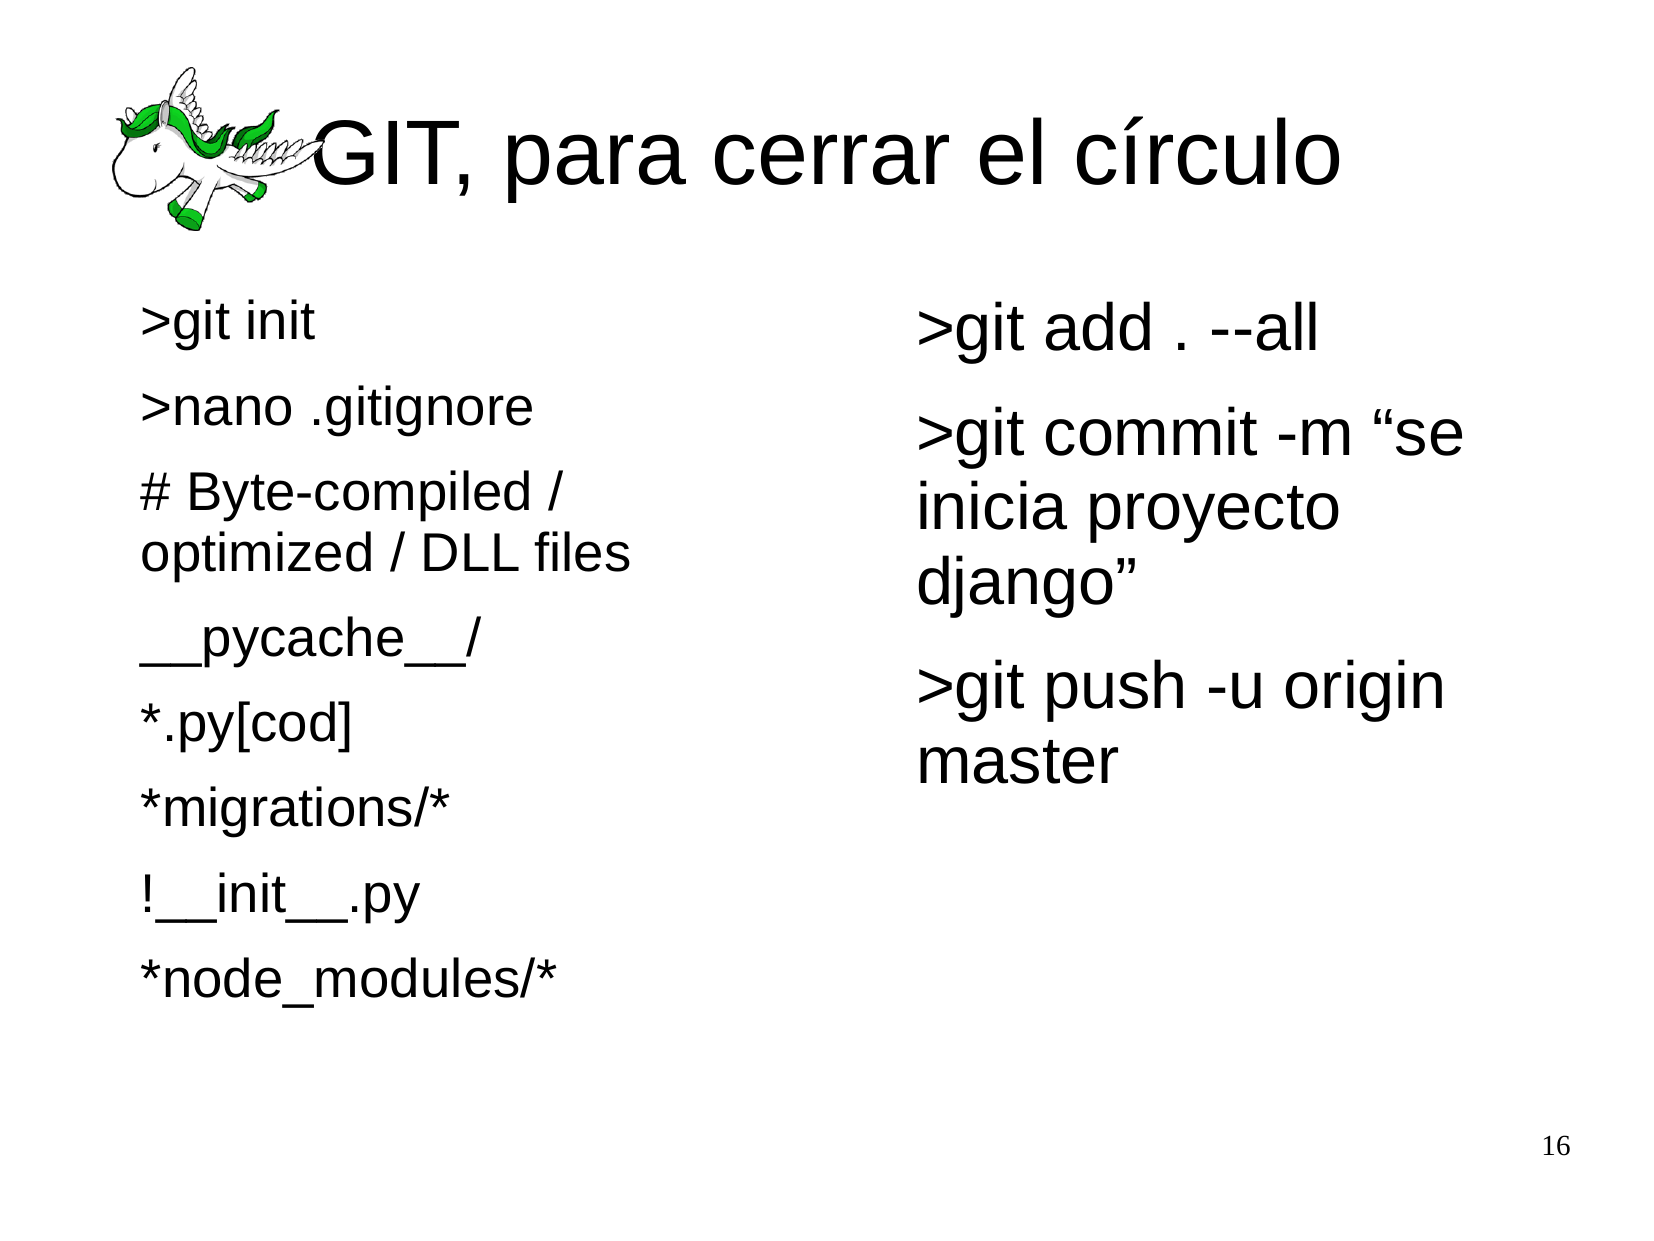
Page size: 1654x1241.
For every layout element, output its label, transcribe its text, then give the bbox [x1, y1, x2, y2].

picture [76, 58, 360, 241]
title GIT, para cerrar el círculo [82, 49, 1571, 257]
list >git add . --all >git commit -m “se inicia proyecto django” >git push -u origin master [845, 290, 1572, 1010]
list >git init >nano .gitignore # Byte-compiled / optimized / DLL files __pycache__/ *.py[cod] *migrations/* !__init__.py *node_modules/* [82, 290, 809, 1010]
